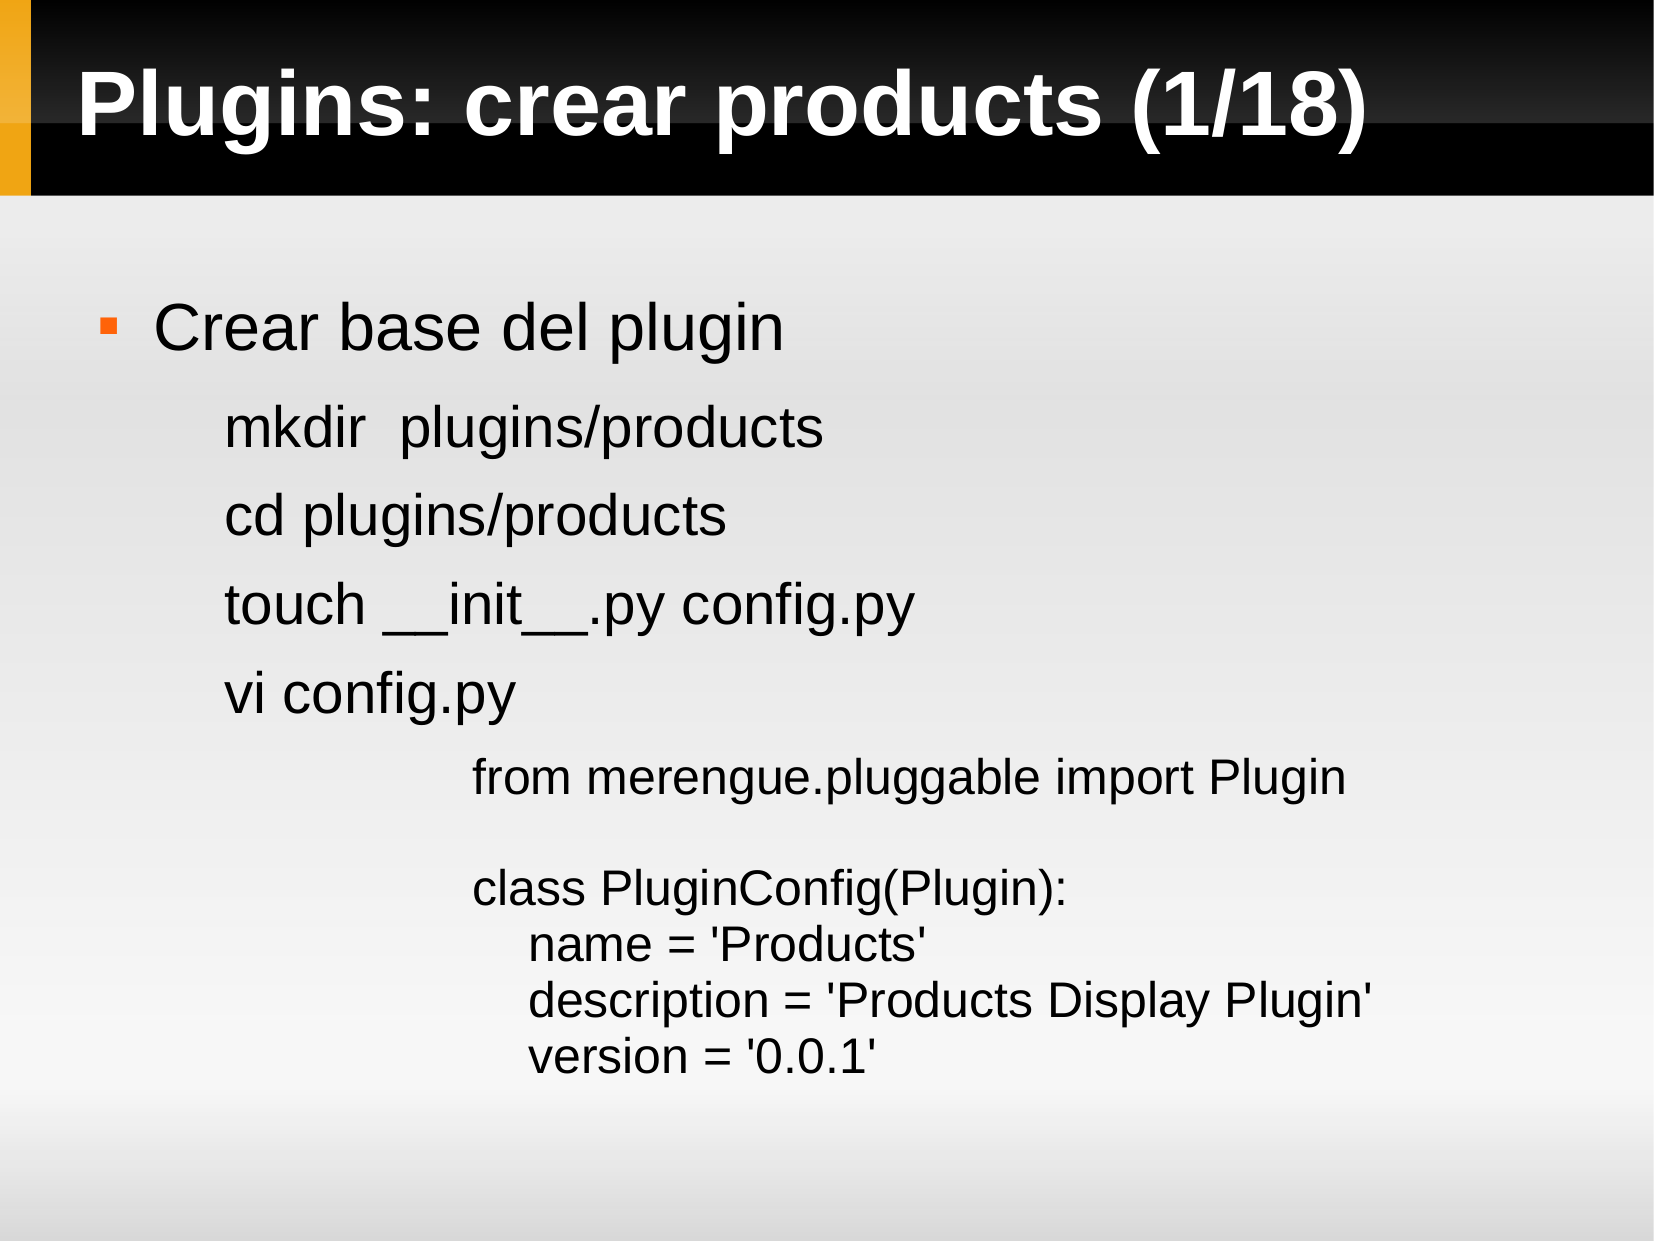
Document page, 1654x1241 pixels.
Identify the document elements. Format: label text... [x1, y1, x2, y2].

title Plugins: crear products (1/18) [76, 0, 1565, 208]
picture [0, 0, 1654, 1241]
list Crear base del plugin mkdir plugins/products cd plugins/products touch __init__.py config.py vi config.py from merengue.pluggable import Plugin class PluginConfig(Plugin): name = 'Products' description = 'Products Display Plugin' version = '0.0.1' [82, 290, 1571, 1109]
